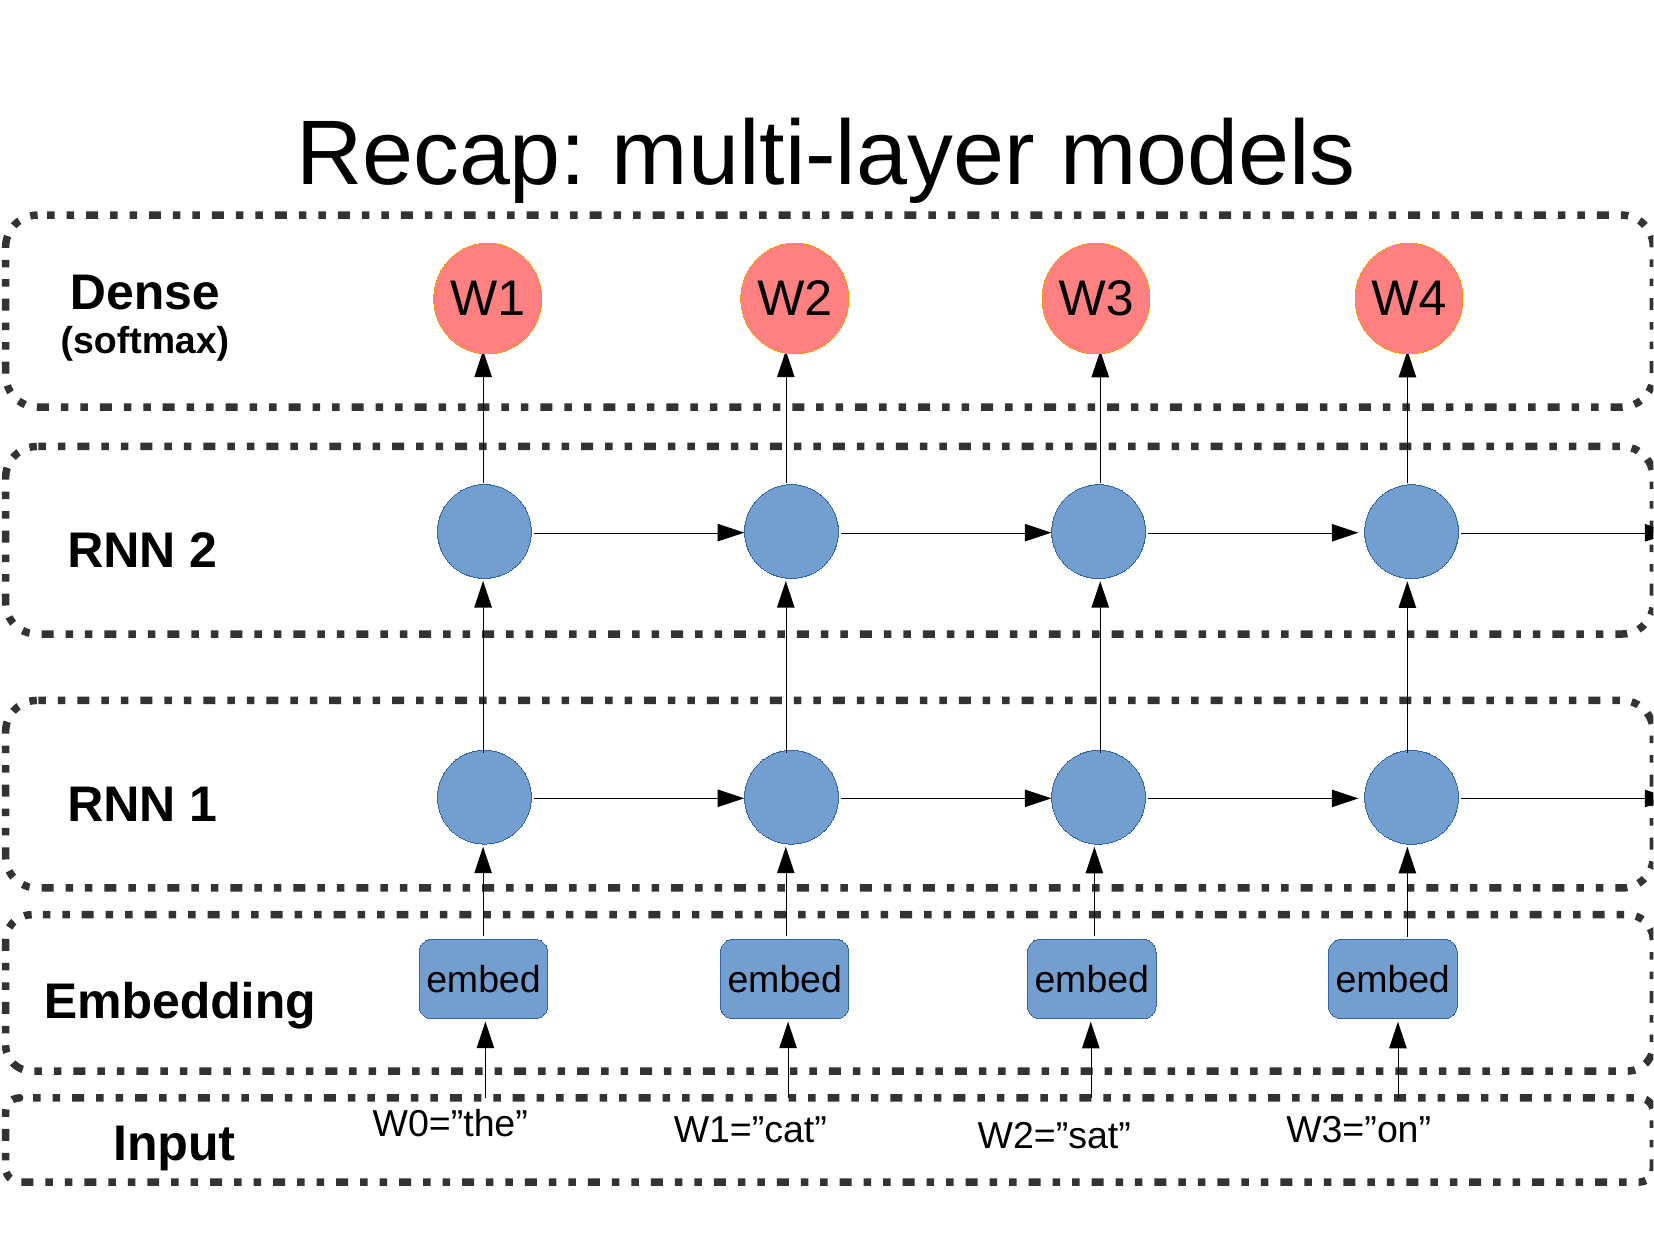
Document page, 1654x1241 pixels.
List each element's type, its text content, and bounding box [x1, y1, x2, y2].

text_box [1101, 257, 1407, 408]
title Recap: multi-layer models [82, 49, 1571, 257]
text_box [5, 446, 1654, 635]
text_box embed [1027, 939, 1157, 1019]
text_box W0=”the” [357, 1095, 568, 1152]
text_box [5, 215, 483, 408]
text_box embed [720, 939, 849, 1019]
text_box embed [1328, 939, 1458, 1019]
text_box W3 [1042, 243, 1150, 354]
text_box [787, 257, 1100, 408]
text_box W3=”on” [1271, 1101, 1485, 1159]
text_box embed [419, 939, 548, 1019]
text_box RNN 2 [42, 514, 242, 628]
text_box W2=”sat” [963, 1107, 1190, 1165]
text_box [484, 257, 786, 408]
text_box [5, 1097, 1654, 1183]
text_box W4 [1355, 243, 1463, 354]
text_box [5, 700, 1654, 888]
text_box [5, 914, 1654, 1072]
text_box Dense (softmax) [45, 256, 244, 370]
text_box W1 [433, 243, 542, 354]
text_box [1408, 215, 1654, 408]
text_box Embedding [22, 966, 339, 1080]
text_box W2 [740, 243, 849, 354]
text_box Input [23, 1107, 326, 1180]
text_box W1=”cat” [659, 1101, 869, 1159]
text_box RNN 1 [42, 768, 242, 882]
